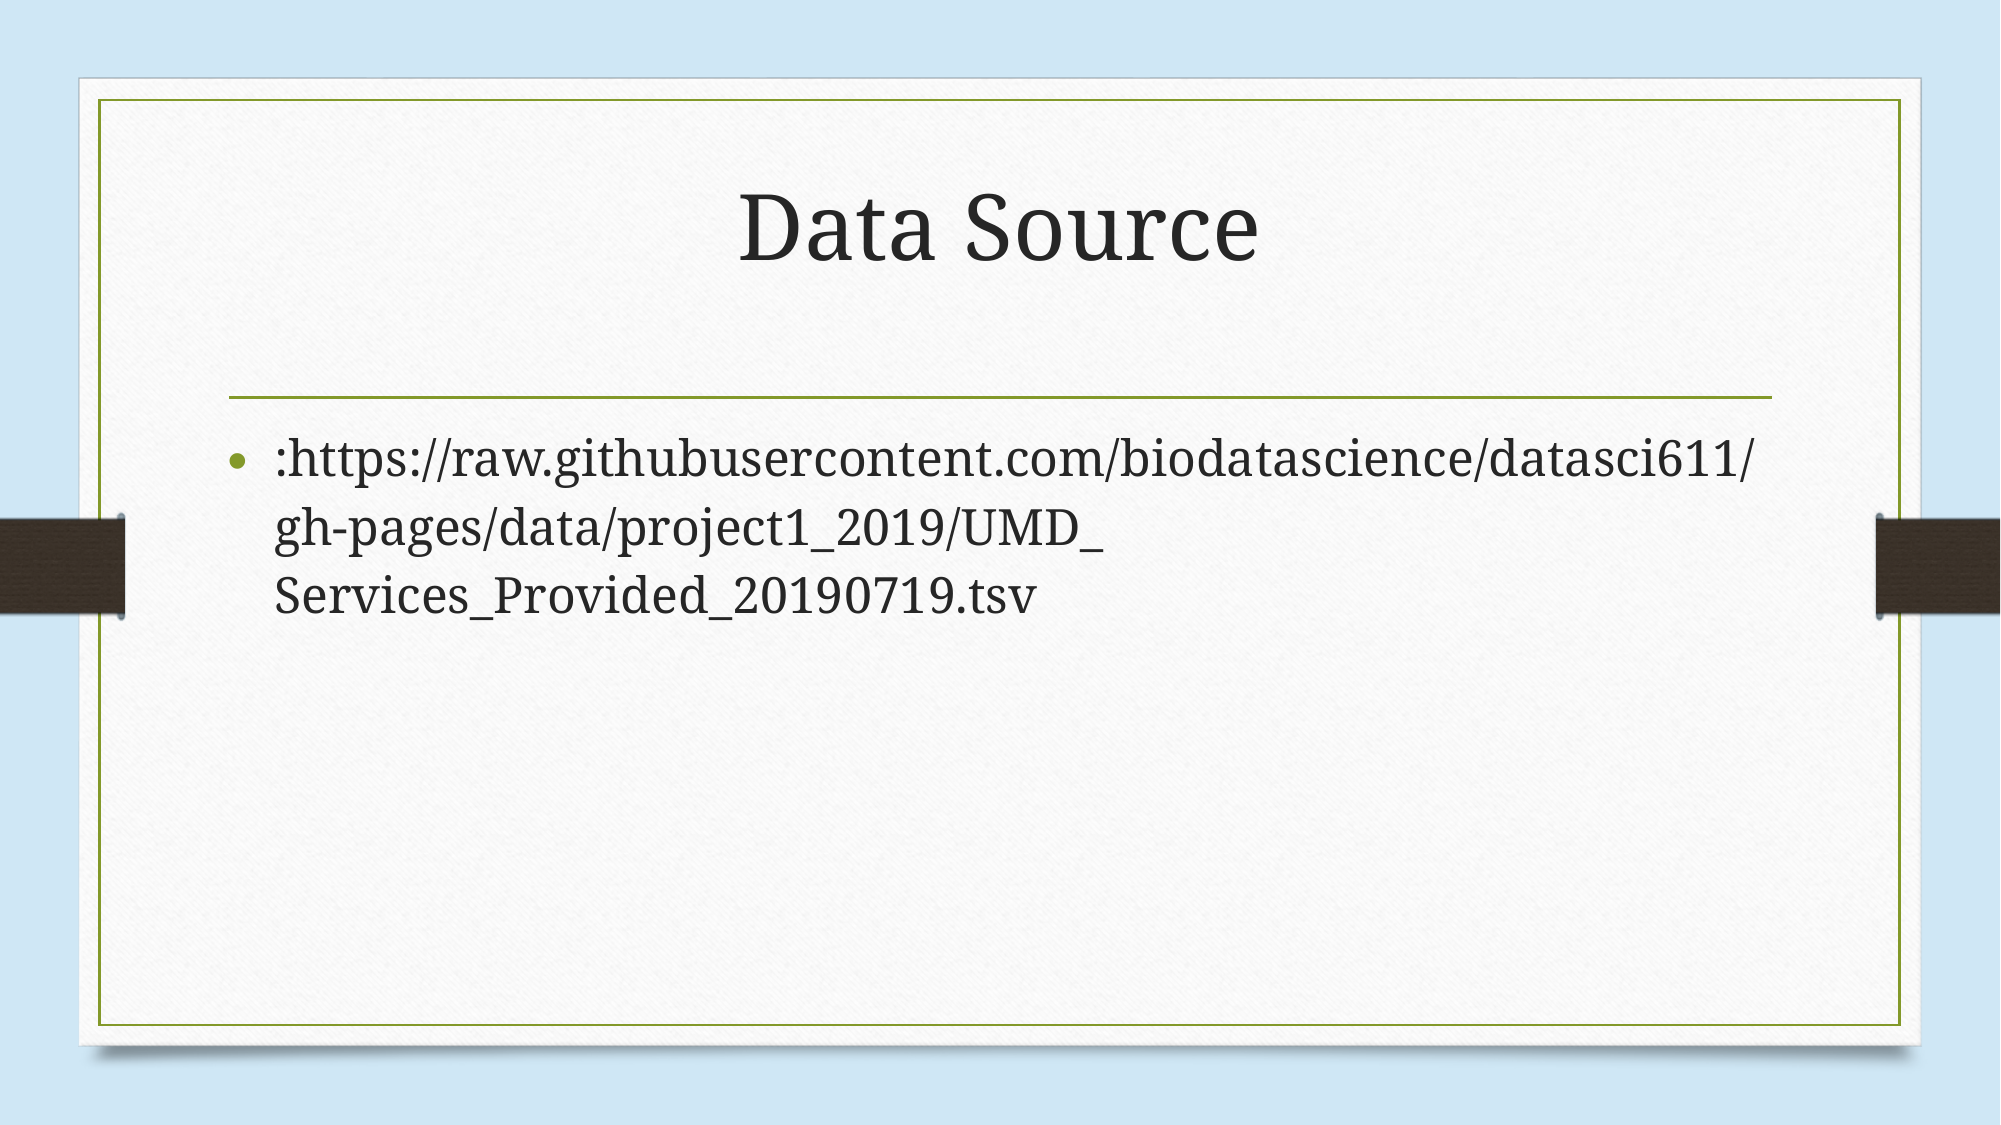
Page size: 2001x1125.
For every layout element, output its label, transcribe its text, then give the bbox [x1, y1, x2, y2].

picture [0, 0, 2001, 1125]
title Data Source [212, 161, 1788, 375]
list :https://raw.githubusercontent.com/biodatascience/datasci611/gh-pages/data/project1_2019/UMD_Services_Provided_20190719.tsv [212, 419, 1788, 964]
